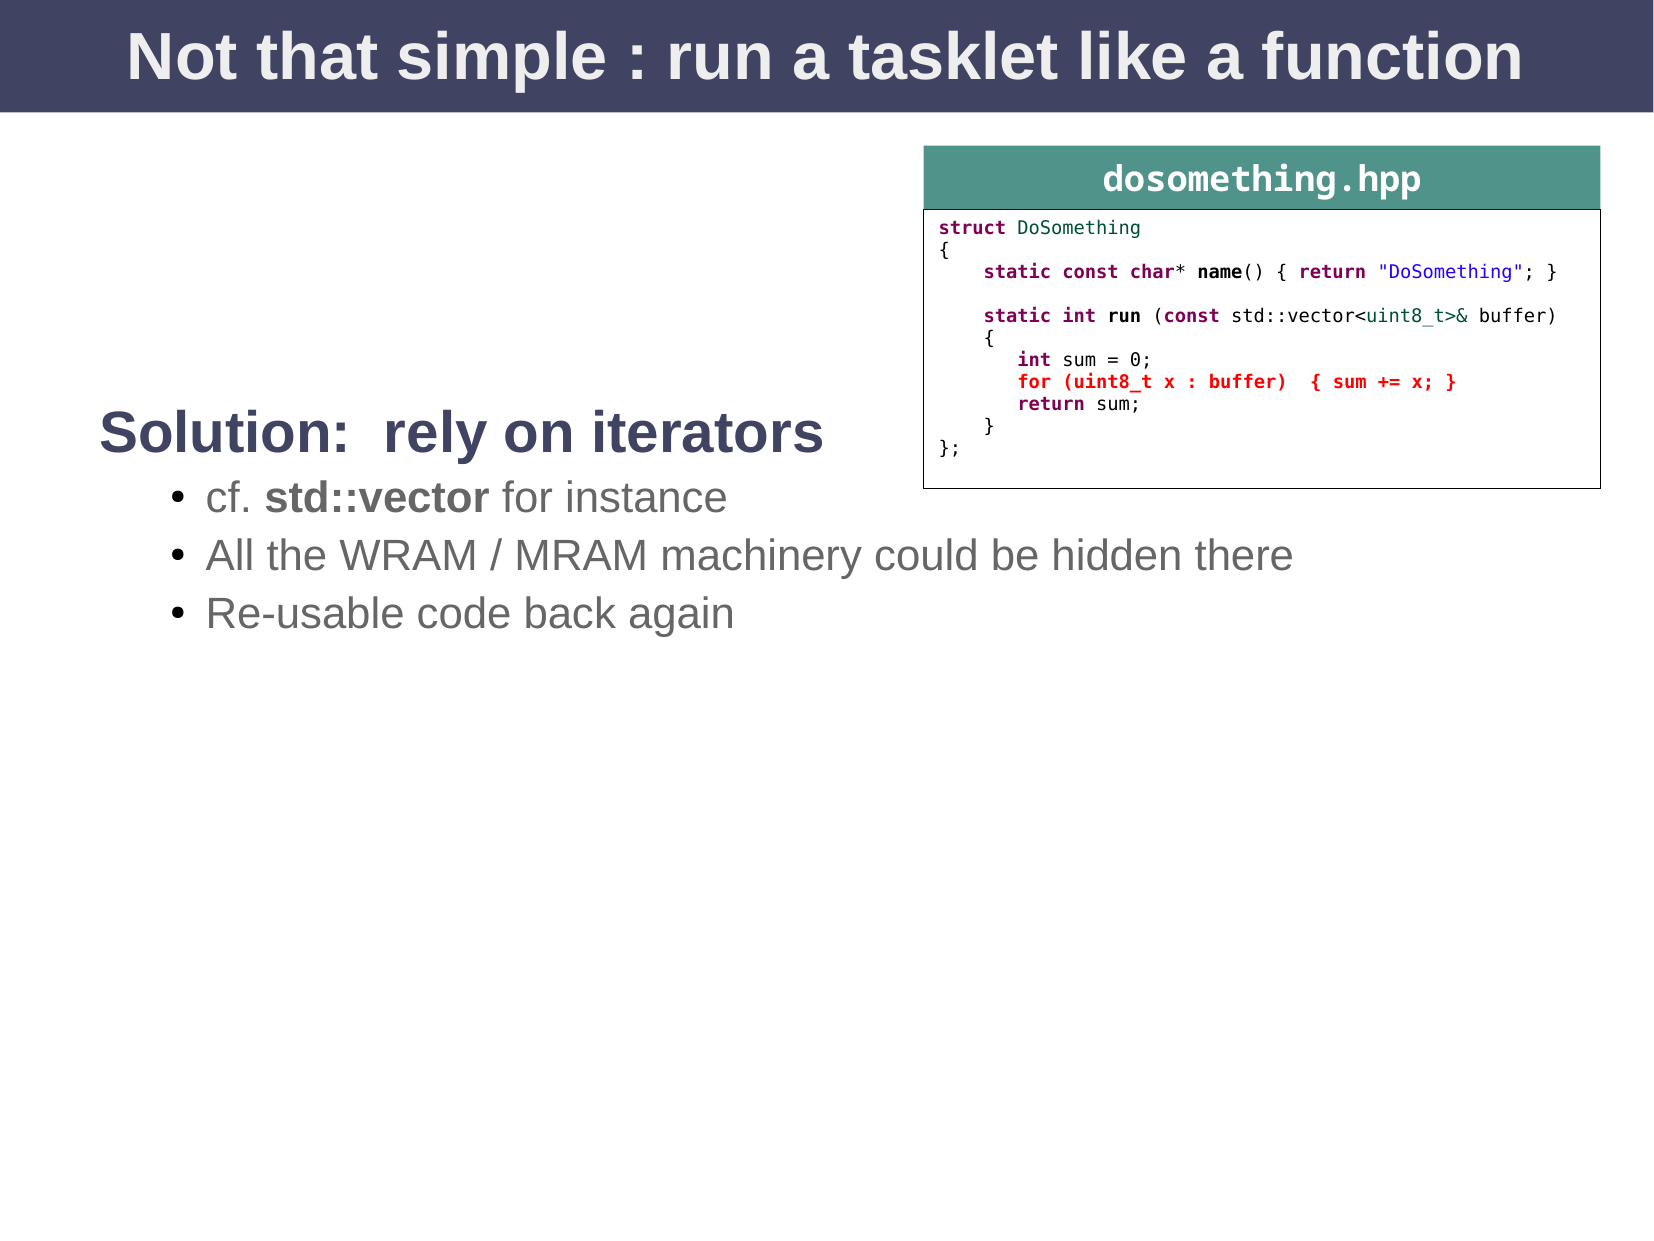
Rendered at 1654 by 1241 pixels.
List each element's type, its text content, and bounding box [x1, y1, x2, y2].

text_box struct DoSomething { static const char* name() { return "DoSomething"; } static int run (const std::vector<uint8_t>& buffer) { int sum = 0; for (uint8_t x : buffer) { sum += x; } return sum; } }; [923, 210, 1601, 392]
text_box Not that simple : run a tasklet like a function [0, 0, 1654, 113]
text_box Solution: rely on iterators cf. std::vector for instance All the WRAM / MRAM machinery could be hidden there Re-usable code back again [84, 392, 1613, 1082]
text_box dosomething.hpp [923, 145, 1601, 210]
